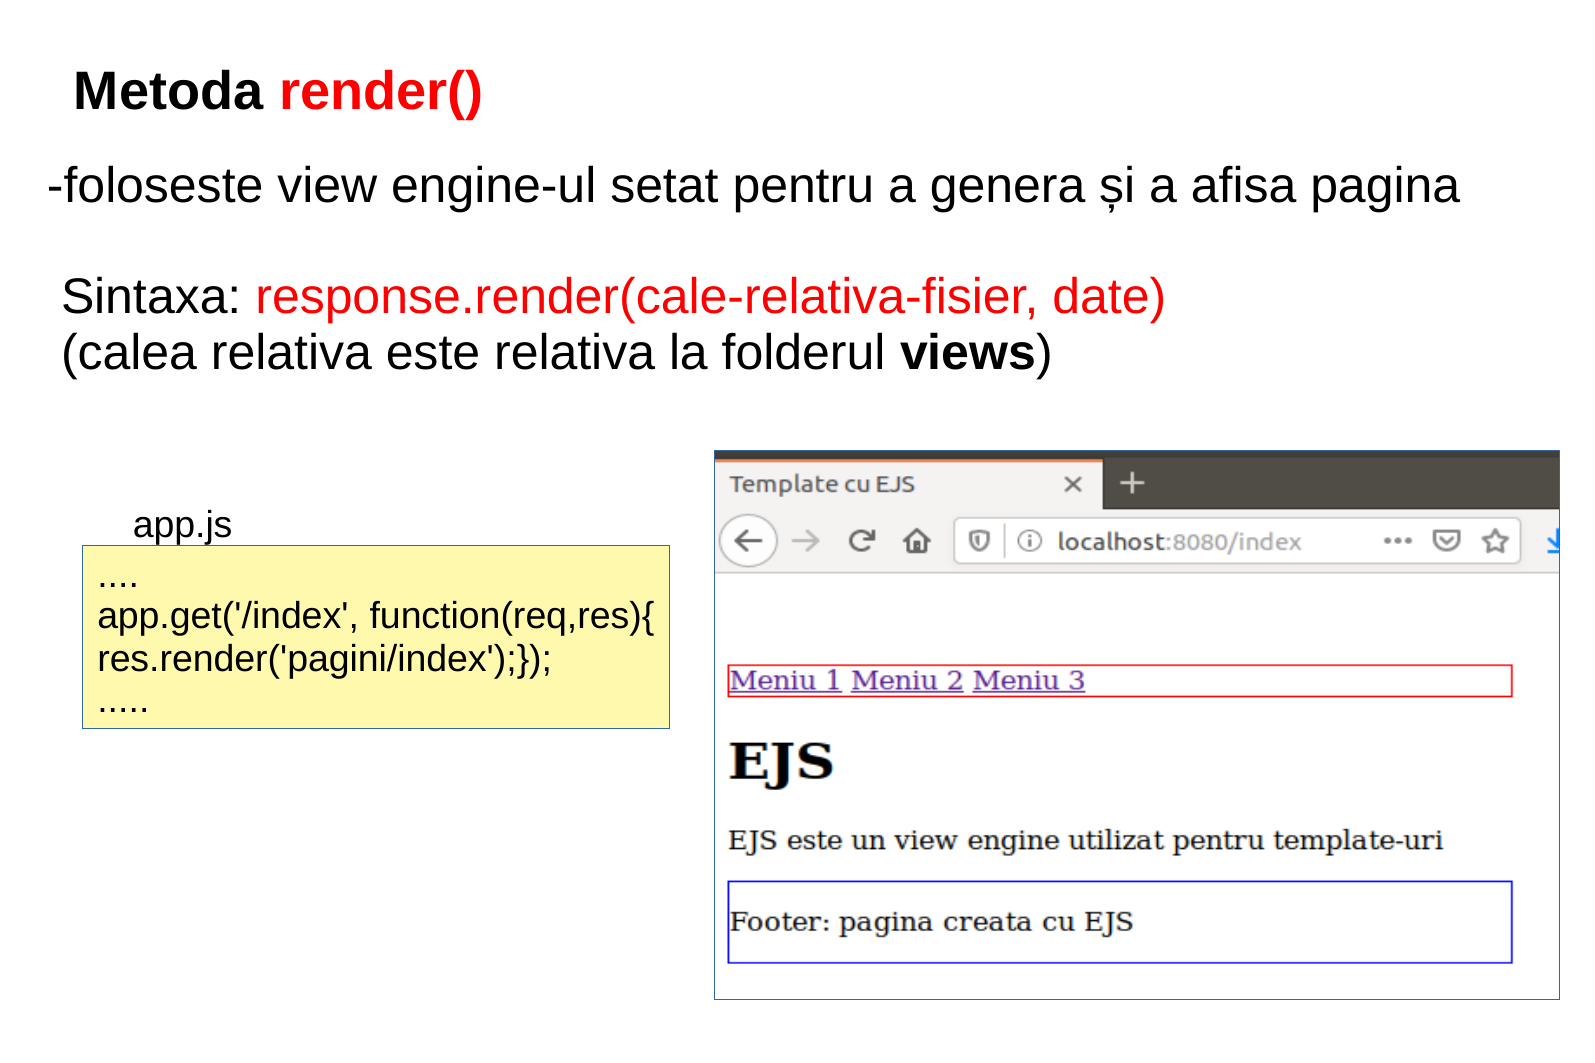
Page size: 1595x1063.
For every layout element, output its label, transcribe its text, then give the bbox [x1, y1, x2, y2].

text_box app.js [118, 496, 248, 553]
text_box -foloseste view engine-ul setat pentru a genera și a afisa pagina Sintaxa: response.render(cale-relativa-fisier, date) (calea relativa este relativa la folderul views) [32, 149, 1477, 486]
picture [714, 450, 1560, 1000]
text_box .... app.get('/index', function(req,res){ res.render('pagini/index');}); ..... [82, 545, 670, 729]
text_box Metoda render() [59, 53, 500, 129]
